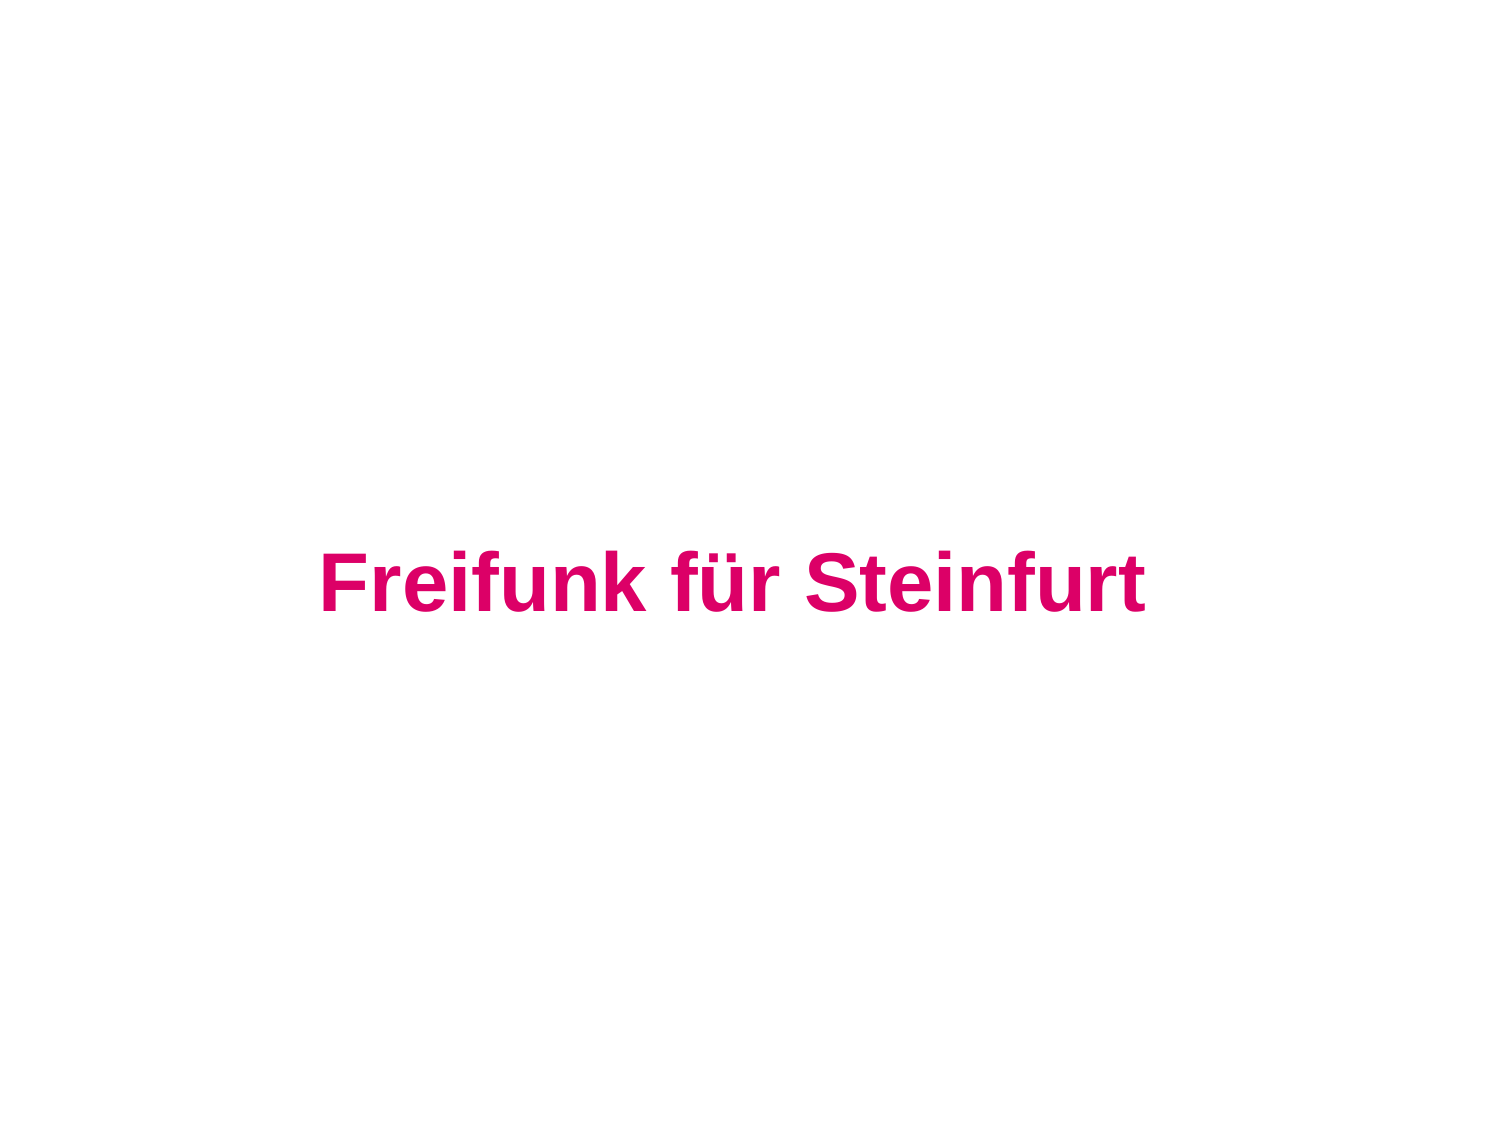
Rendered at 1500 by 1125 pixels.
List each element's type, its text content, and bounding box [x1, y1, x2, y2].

text_box Freifunk für Steinfurt [0, 485, 1466, 643]
